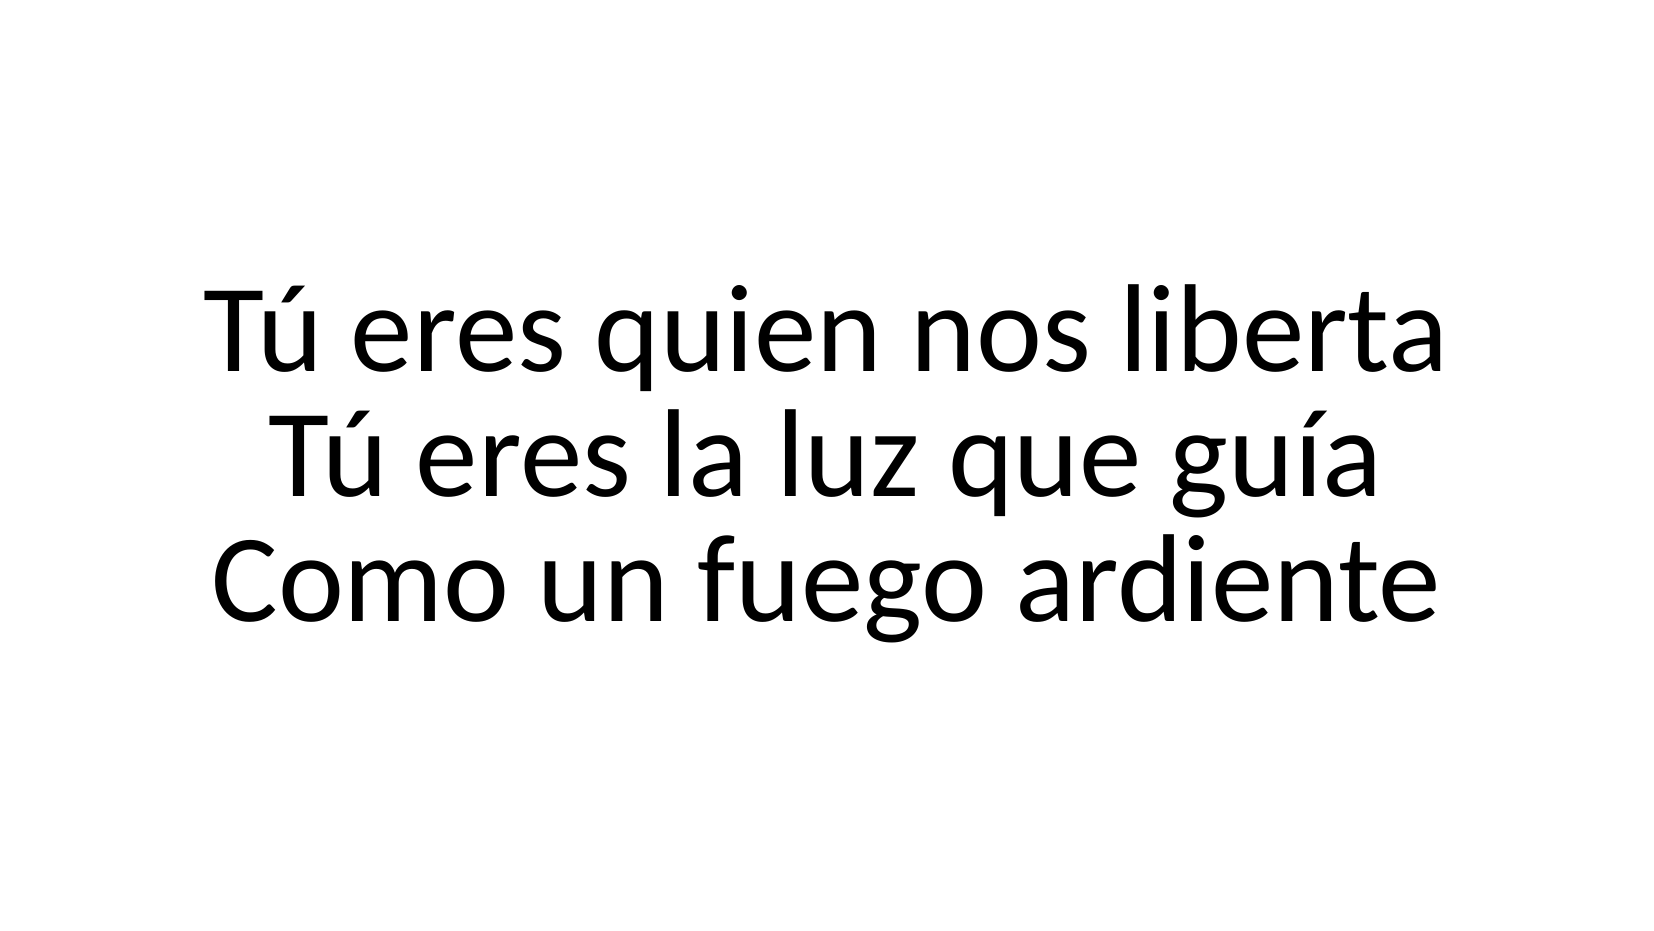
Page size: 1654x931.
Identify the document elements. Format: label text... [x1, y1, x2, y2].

title Tú eres quien nos liberta Tú eres la luz que guía Como un fuego ardiente [0, 0, 1654, 931]
